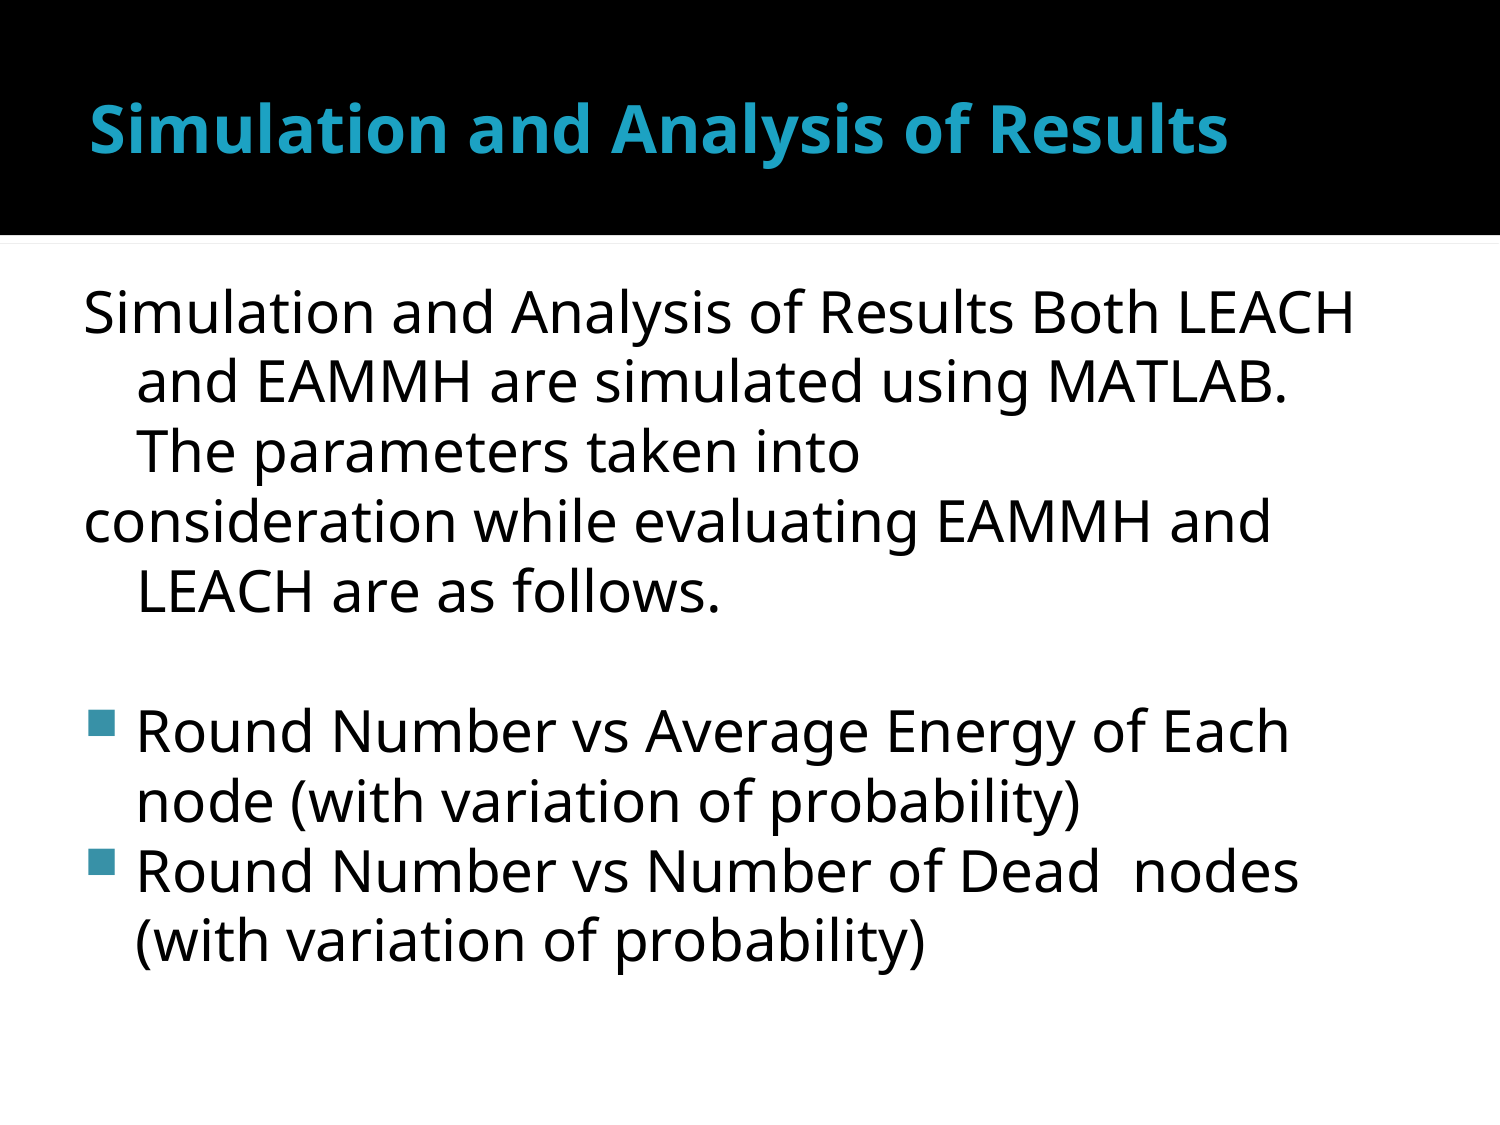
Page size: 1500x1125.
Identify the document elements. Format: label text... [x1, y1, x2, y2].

list Simulation and Analysis of Results Both LEACH and EAMMH are simulated using MATLAB. The parameters taken into consideration while evaluating EAMMH and LEACH are as follows. Round Number vs Average Energy of Each node (with variation of probability) Round Number vs Number of Dead nodes (with variation of probability) [55, 259, 1406, 1019]
title Simulation and Analysis of Results [75, 24, 1426, 230]
